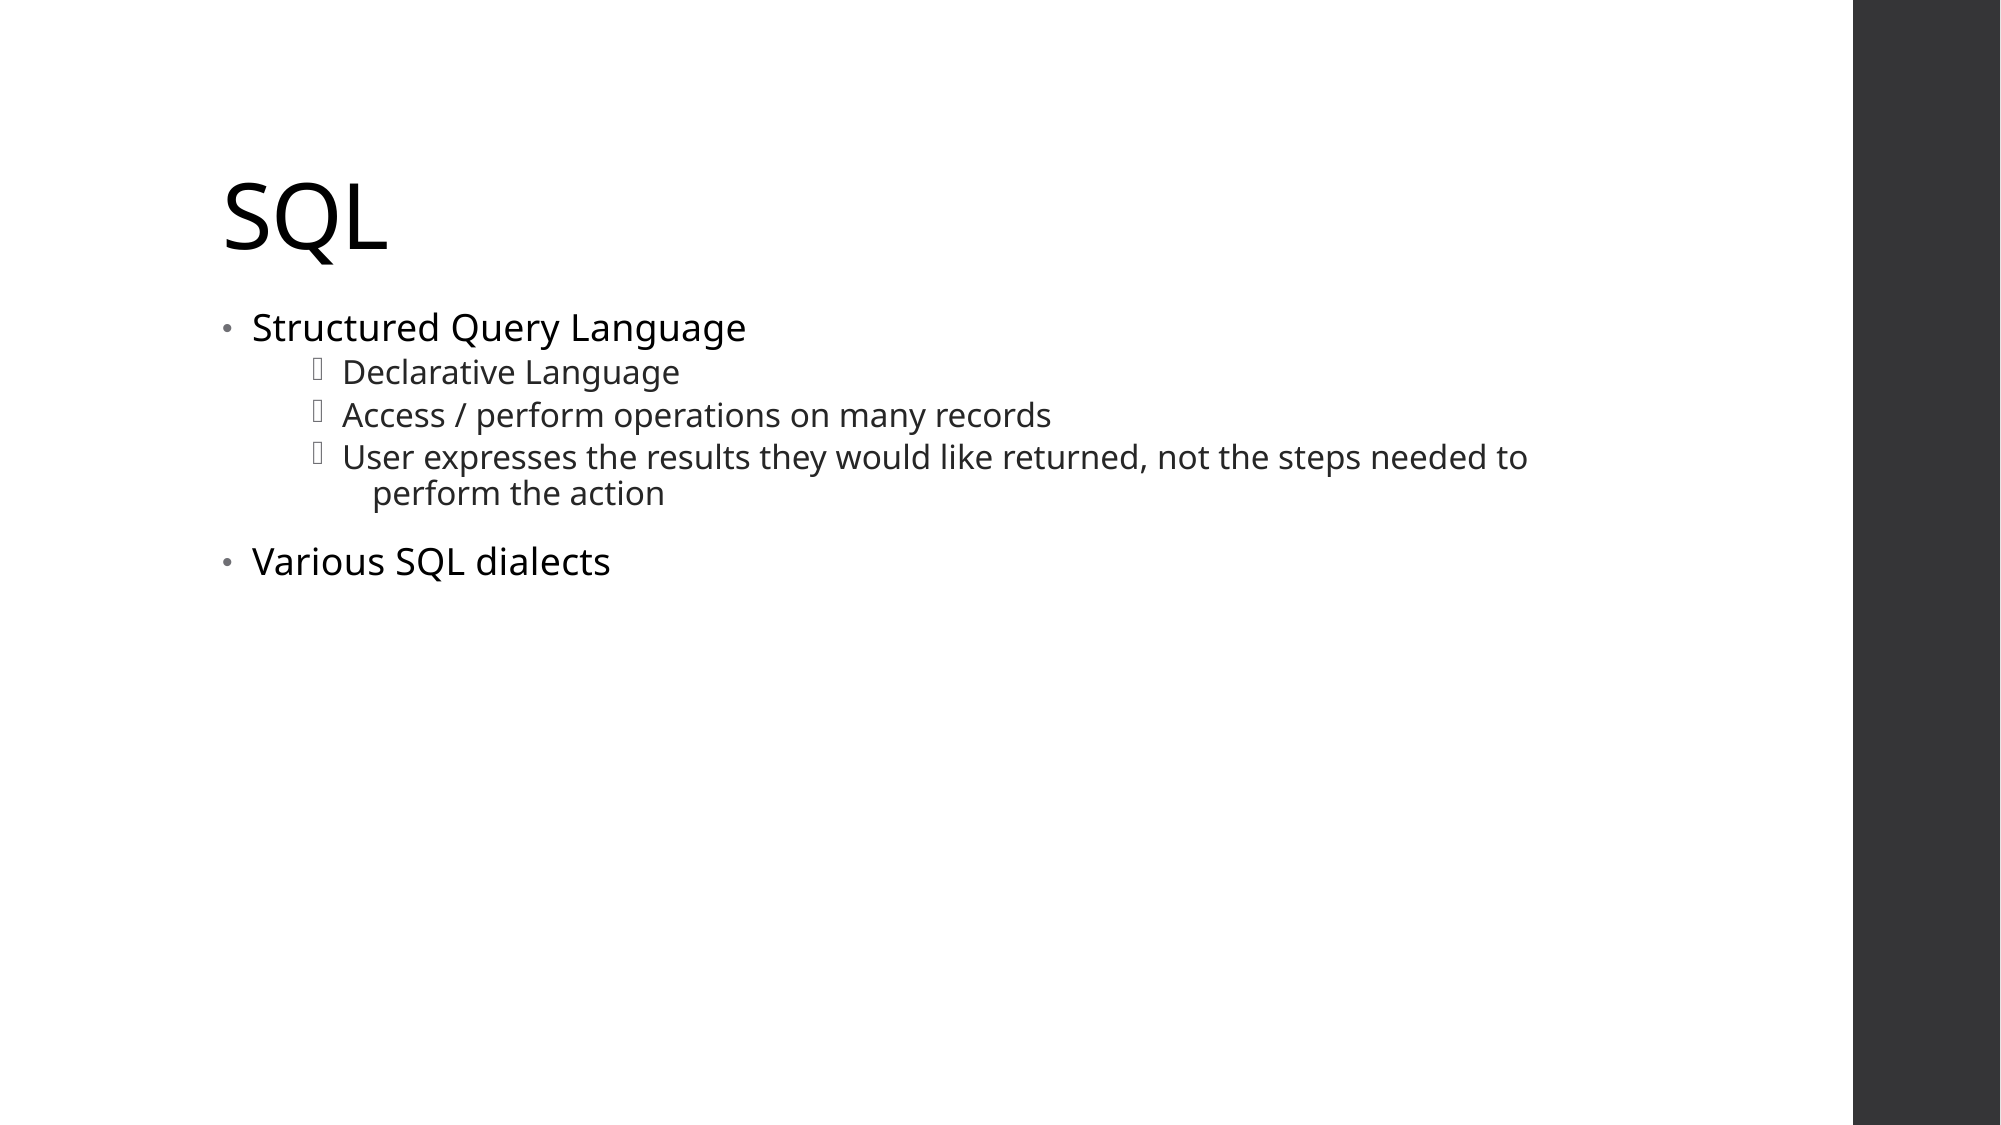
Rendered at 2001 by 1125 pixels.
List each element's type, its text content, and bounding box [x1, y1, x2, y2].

list Structured Query Language Declarative Language Access / perform operations on many records User expresses the results they would like returned, not the steps needed to perform the action Various SQL dialects [206, 299, 1617, 1014]
title SQL [206, 60, 1797, 278]
